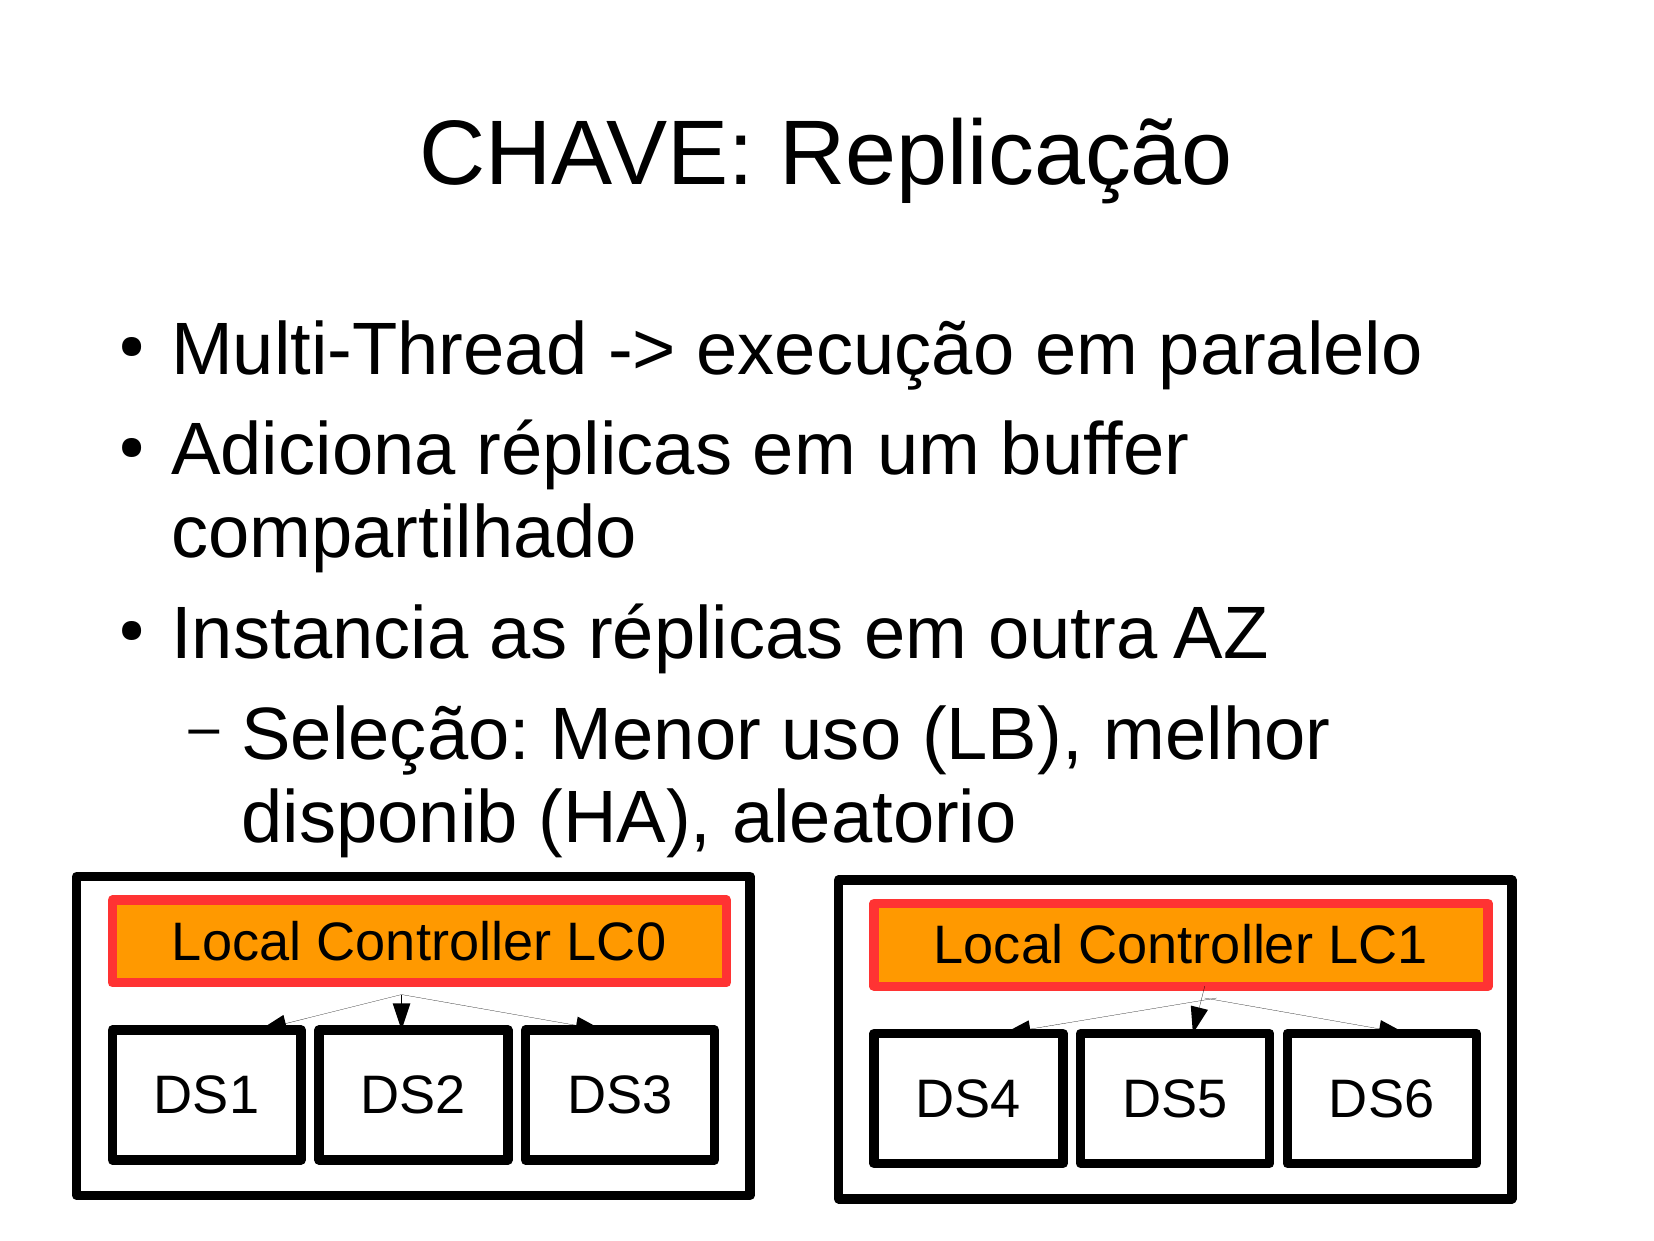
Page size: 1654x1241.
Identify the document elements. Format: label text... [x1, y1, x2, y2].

text_box DS5 [1080, 1033, 1270, 1164]
text_box DS1 [112, 1029, 302, 1160]
text_box Local Controller LC0 [112, 900, 727, 983]
text_box [76, 876, 751, 1196]
title CHAVE: Replicação [82, 49, 1571, 257]
text_box [838, 879, 1512, 1199]
text_box DS6 [1287, 1033, 1477, 1164]
text_box Local Controller LC1 [874, 903, 1489, 987]
text_box DS4 [874, 1033, 1063, 1164]
text_box DS3 [525, 1029, 715, 1160]
text_box DS2 [318, 1029, 508, 1160]
text_box Multi-Thread -> execução em paralelo Adiciona réplicas em um buffer compartilhado Instancia as réplicas em outra AZ Seleção: Menor uso (LB), melhor disponib (HA), aleatorio [101, 307, 1571, 863]
